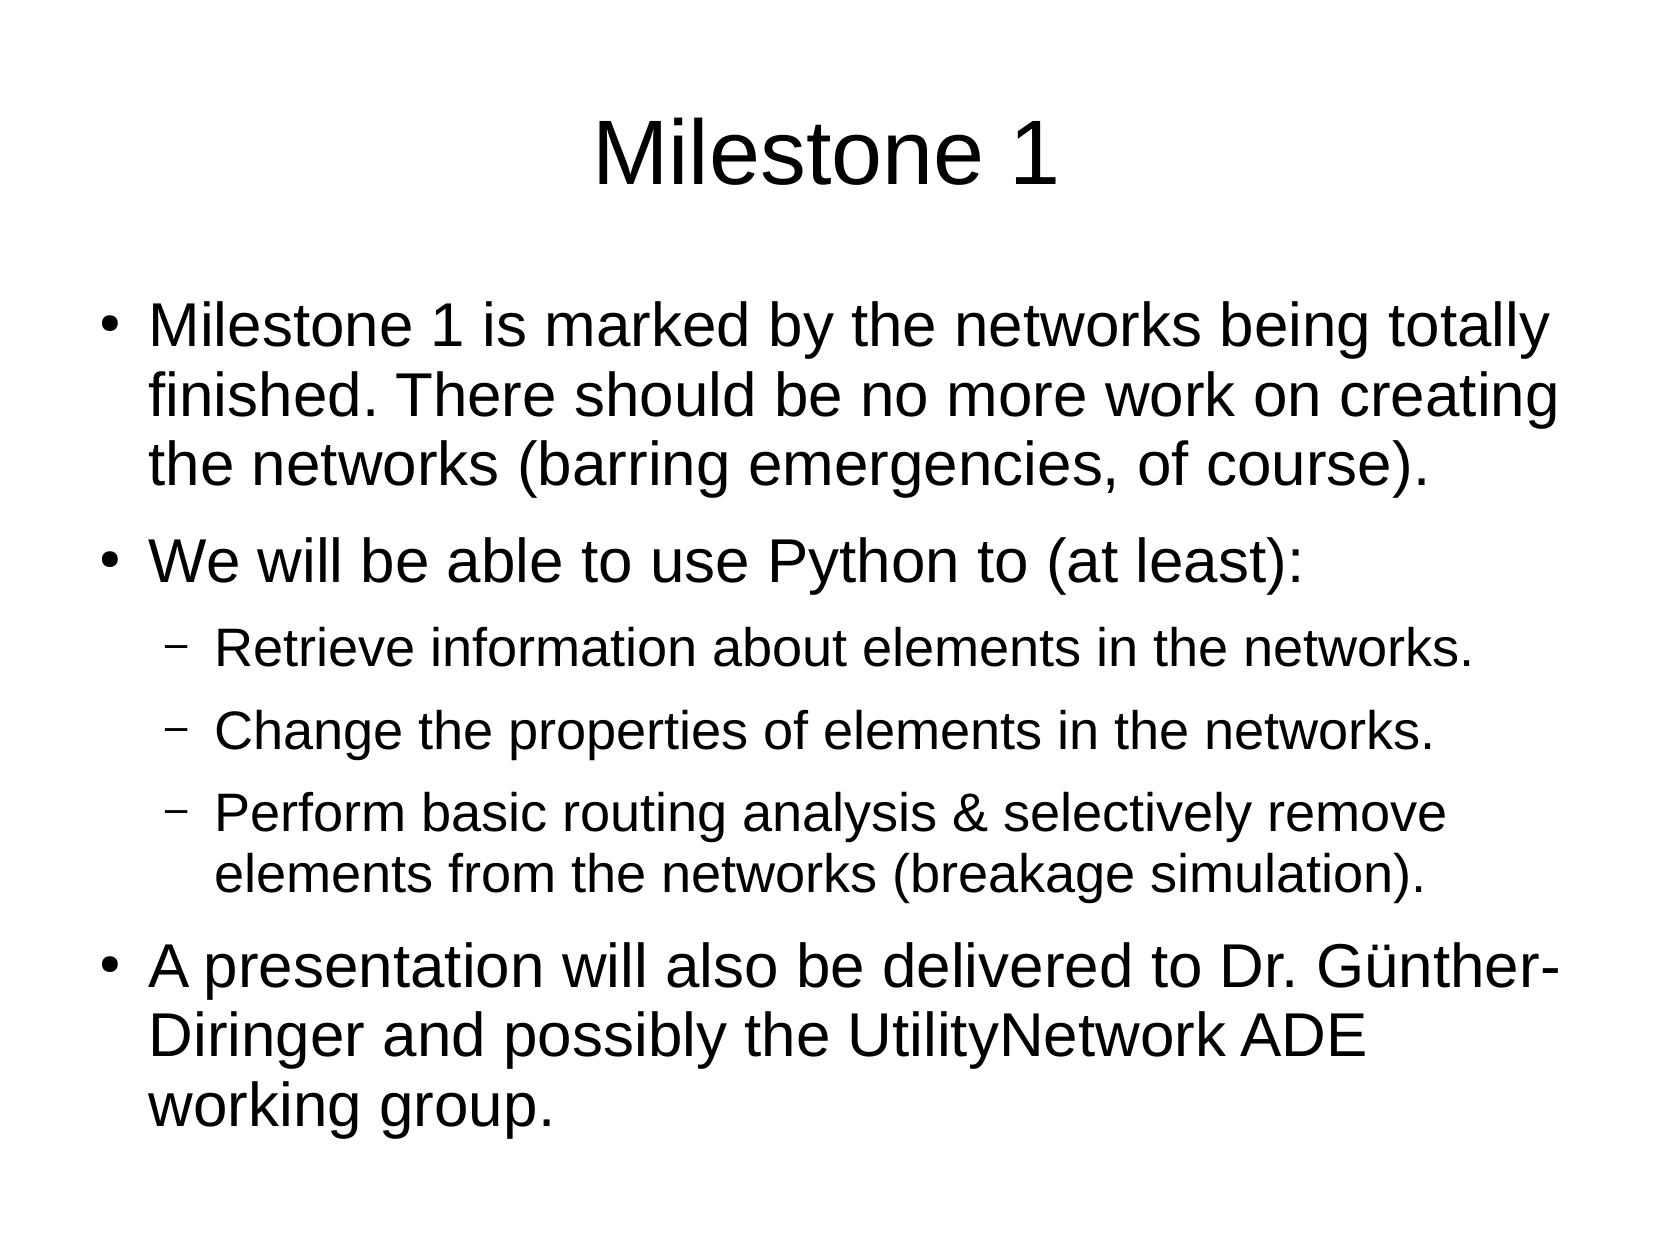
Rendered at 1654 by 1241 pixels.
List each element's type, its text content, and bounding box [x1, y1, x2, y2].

title Milestone 1 [82, 49, 1571, 257]
list Milestone 1 is marked by the networks being totally finished. There should be no more work on creating the networks (barring emergencies, of course). We will be able to use Python to (at least): Retrieve information about elements in the networks. Change the properties of elements in the networks. Perform basic routing analysis & selectively remove elements from the networks (breakage simulation). A presentation will also be delivered to Dr. Günther-Diringer and possibly the UtilityNetwork ADE working group. [82, 290, 1571, 1171]
